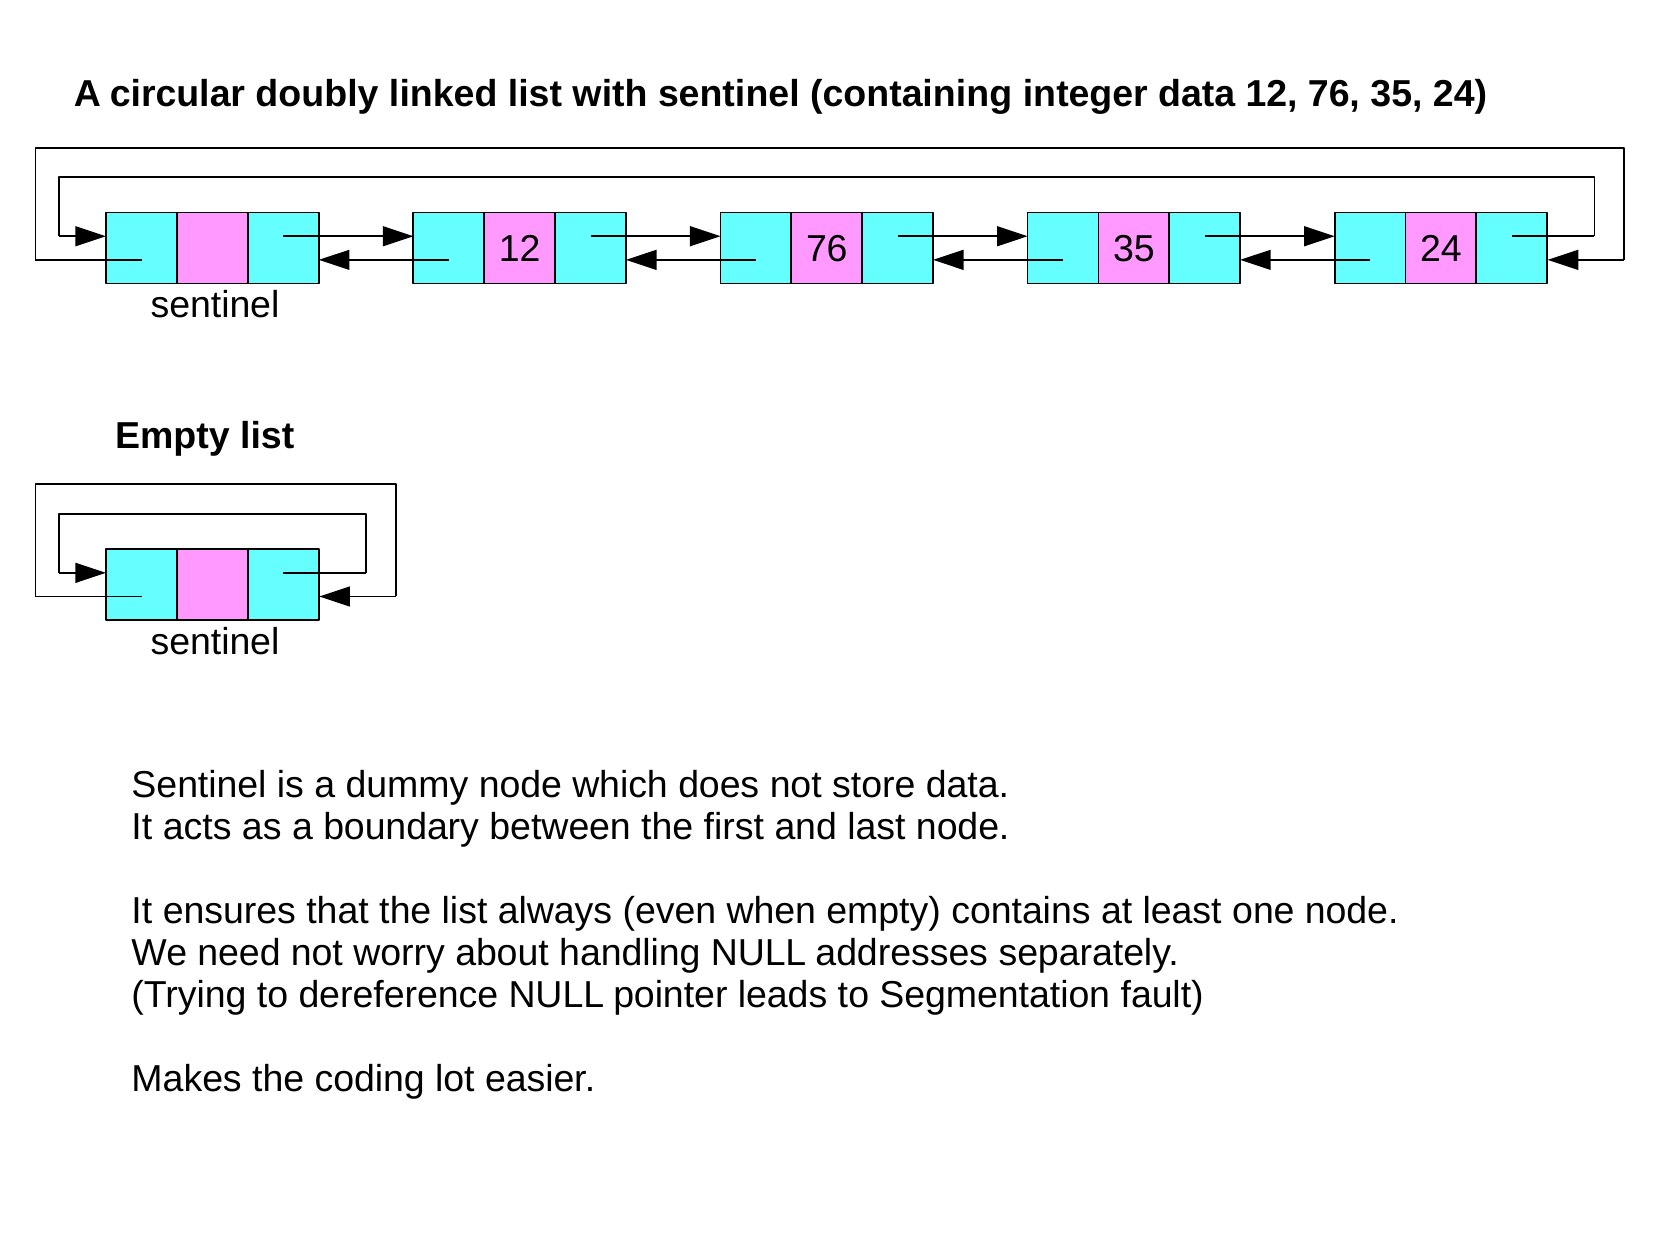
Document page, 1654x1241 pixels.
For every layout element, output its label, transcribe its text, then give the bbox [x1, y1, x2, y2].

text_box sentinel [135, 276, 295, 334]
text_box [1334, 212, 1405, 284]
text_box [106, 549, 319, 621]
text_box [556, 212, 626, 284]
text_box Empty list [100, 407, 310, 465]
text_box 35 [1098, 212, 1170, 284]
text_box 24 [1405, 212, 1477, 284]
text_box 76 [791, 212, 863, 284]
text_box sentinel [135, 613, 295, 670]
text_box [1477, 212, 1548, 284]
text_box [1170, 212, 1241, 284]
text_box [720, 212, 791, 284]
text_box Sentinel is a dummy node which does not store data. It acts as a boundary between the first and last node. It ensures that the list always (even when empty) contains at least one node. We need not worry about handling NULL addresses separately. (Trying to dereference NULL pointer leads to Segmentation fault) Makes the coding lot easier. [116, 755, 1414, 1107]
text_box [1027, 212, 1098, 284]
text_box [106, 212, 319, 284]
text_box 12 [484, 212, 556, 284]
text_box A circular doubly linked list with sentinel (containing integer data 12, 76, 35, 24) [59, 64, 1504, 122]
text_box [413, 212, 484, 284]
text_box [863, 212, 934, 284]
